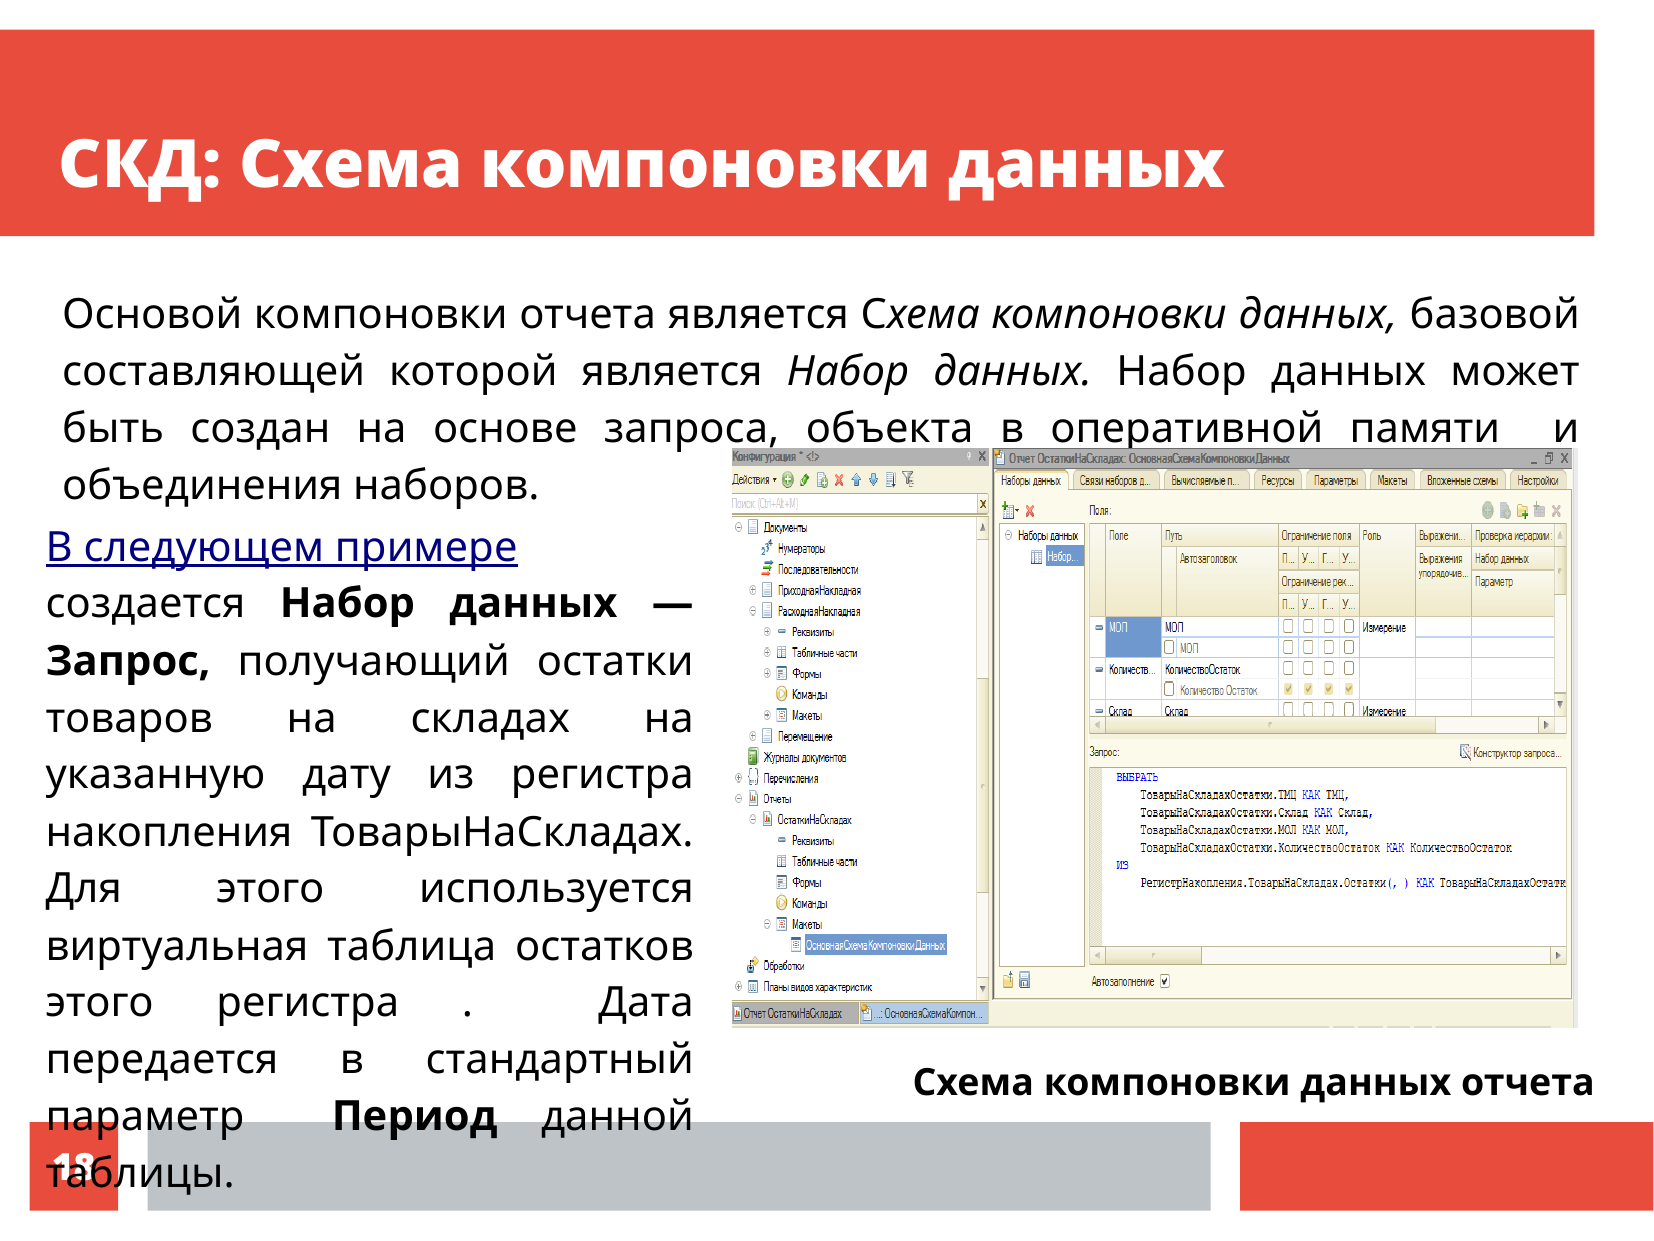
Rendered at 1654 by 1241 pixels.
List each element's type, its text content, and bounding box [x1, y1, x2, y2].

text_box Основой компоновки отчета является Схема компоновки данных, базовой составляющей которой является Набор данных. Набор данных может быть создан на основе запроса, объекта в оперативной памяти и объединения наборов. [47, 276, 1595, 501]
text_box В следующем примере создается Набор данных — Запрос, получающий остатки товаров на складах на указанную дату из регистра накопления ТоварыНаСкладах. Для этого используется виртуальная таблица остатков этого регистра . Дата передается в стандартный параметр Период данной таблицы. [30, 508, 709, 1102]
text_box Схема компоновки данных отчета [897, 1048, 1654, 1111]
picture [732, 448, 1578, 1028]
title СКД: Схема компоновки данных [59, 59, 1595, 207]
